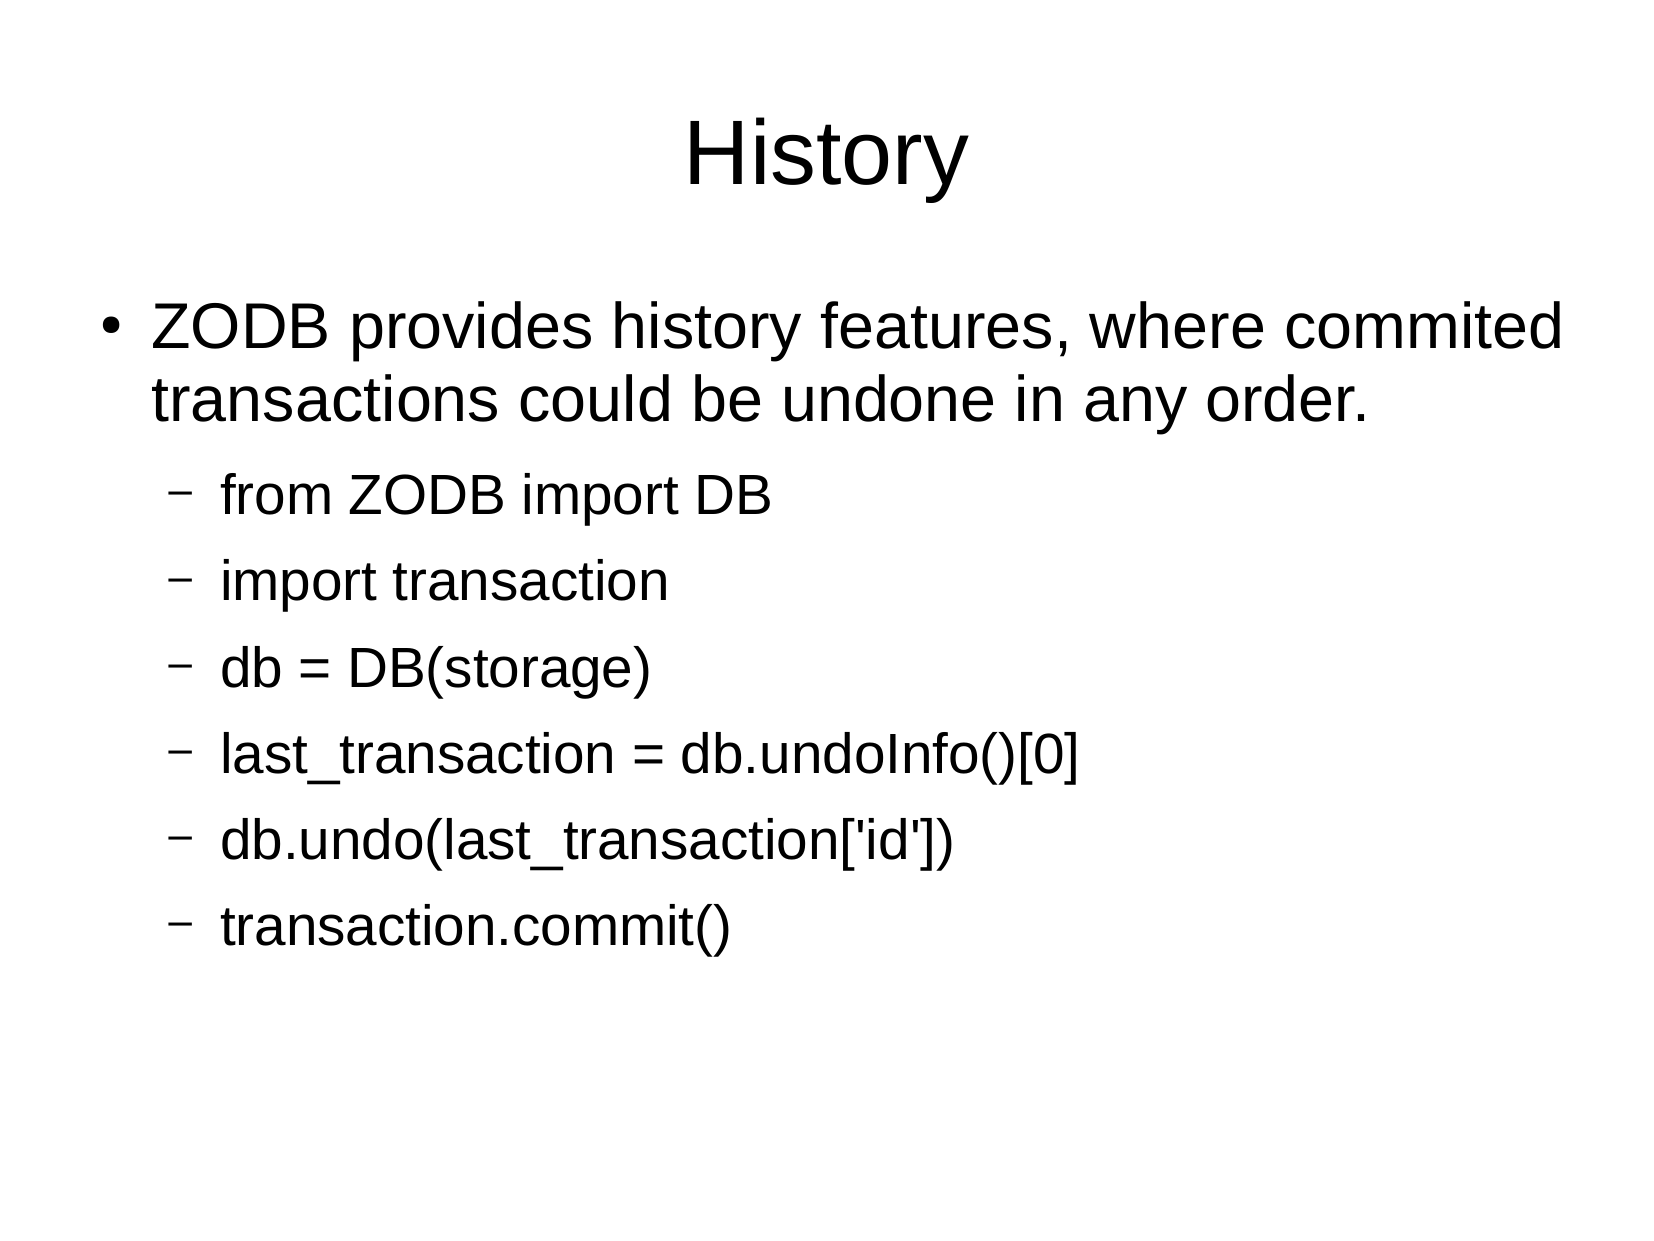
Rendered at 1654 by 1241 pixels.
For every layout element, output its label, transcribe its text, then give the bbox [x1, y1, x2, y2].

list ZODB provides history features, where commited transactions could be undone in any order. from ZODB import DB import transaction db = DB(storage) last_transaction = db.undoInfo()[0] db.undo(last_transaction['id']) transaction.commit() [82, 290, 1571, 1010]
title History [82, 49, 1571, 257]
